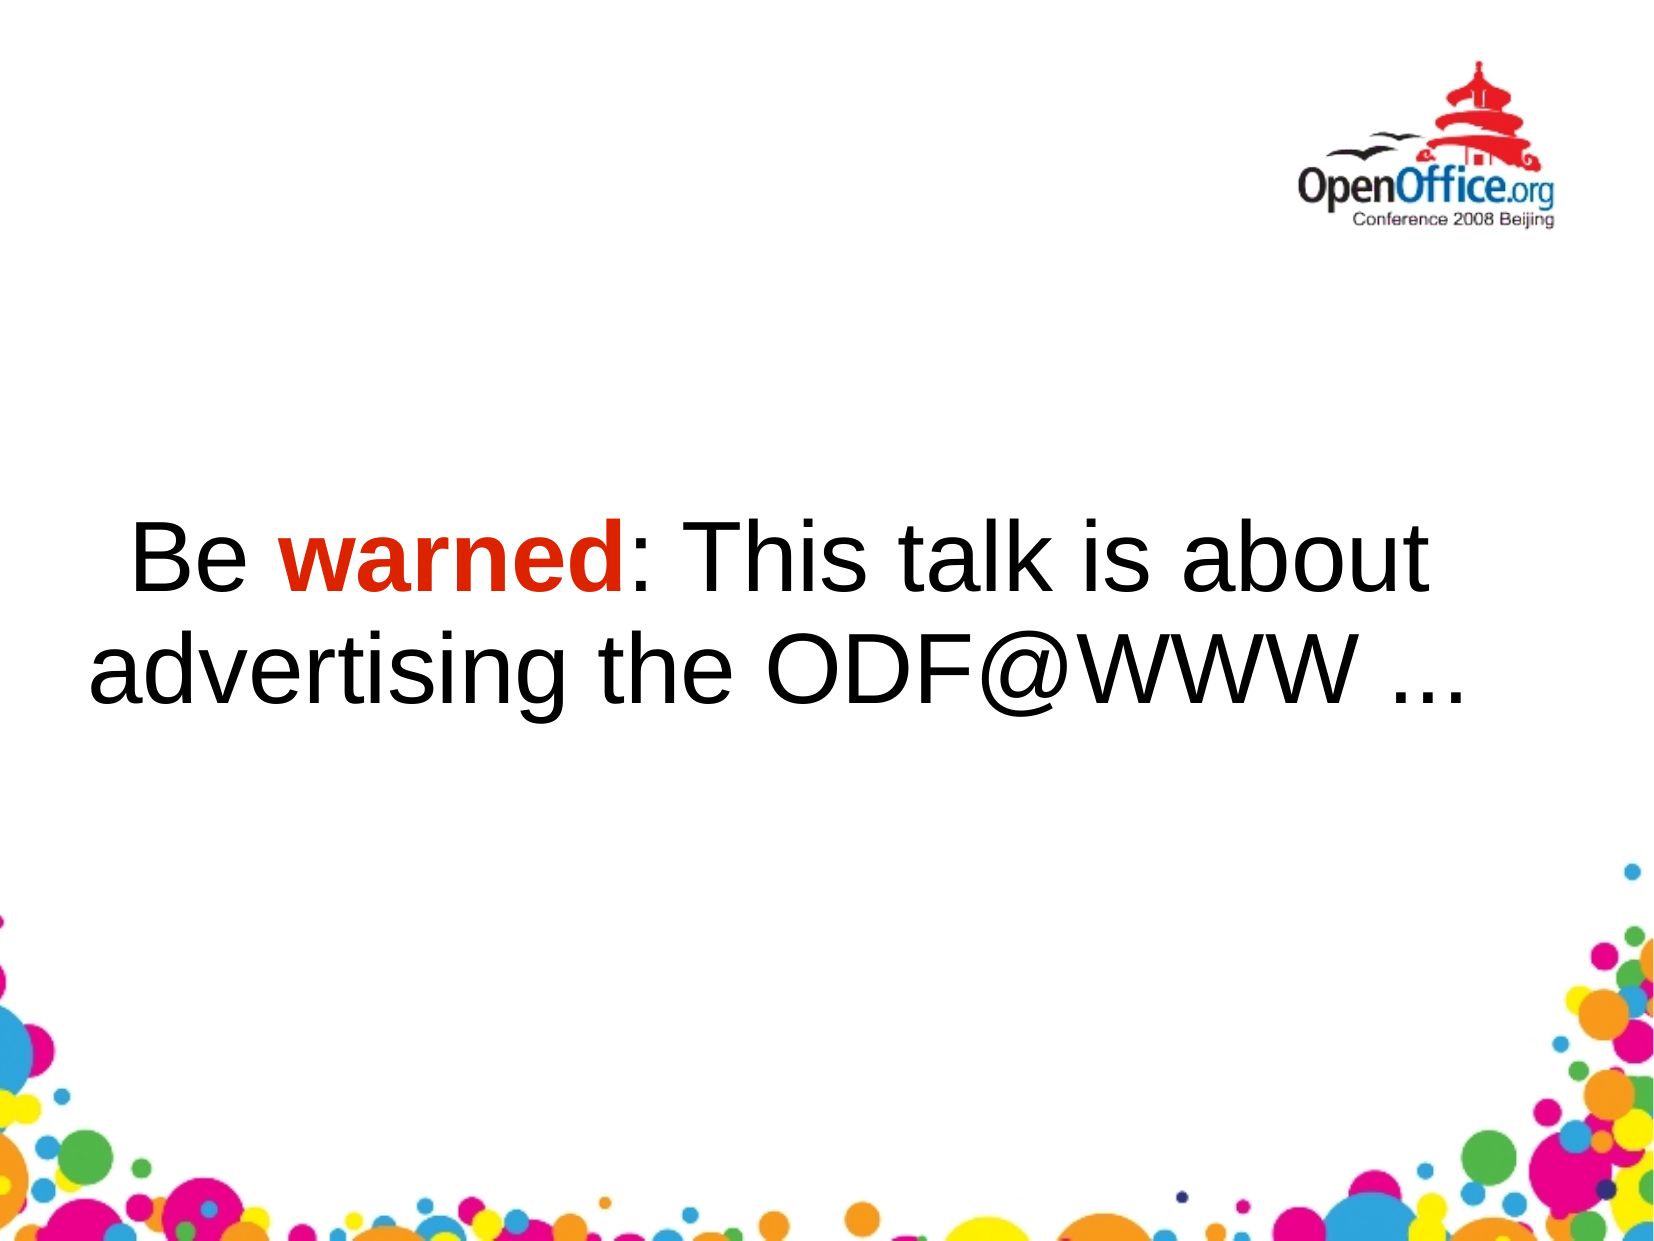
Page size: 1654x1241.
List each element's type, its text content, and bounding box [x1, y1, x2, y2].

picture [1285, 51, 1569, 250]
picture [0, 810, 1654, 1241]
title Be warned: This talk is about advertising the ODF@WWW ... [82, 392, 1477, 833]
